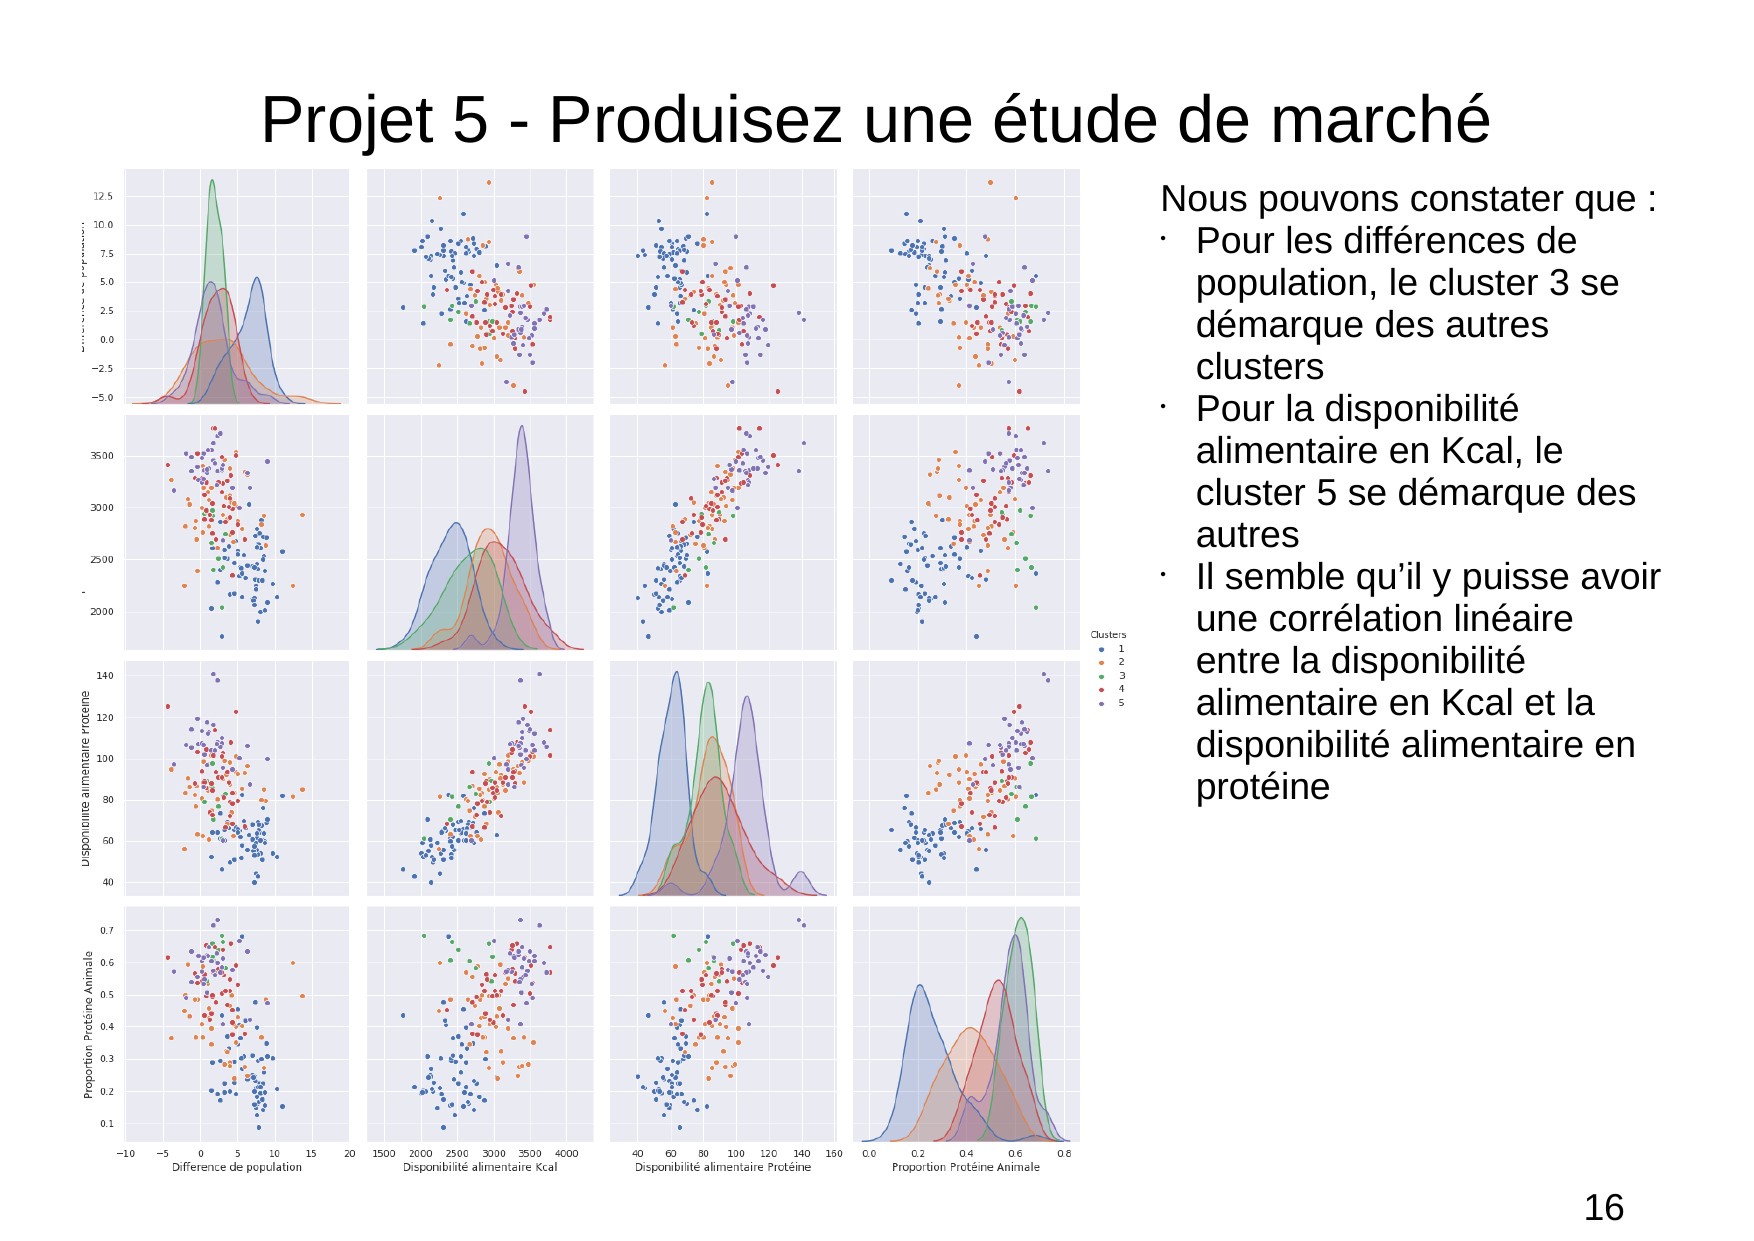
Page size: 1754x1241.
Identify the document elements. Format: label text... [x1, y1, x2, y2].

title Projet 5 - Produisez une étude de marché [140, 48, 1614, 190]
text_box Nous pouvons constater que : Pour les différences de population, le cluster 3 se démarque des autres clusters Pour la disponibilité alimentaire en Kcal, le cluster 5 se démarque des autres Il semble qu’il y puisse avoir une corrélation linéaire entre la disponibilité alimentaire en Kcal et la disponibilité alimentaire en protéine [1145, 170, 1678, 815]
text_box <numéro> [1568, 1178, 1754, 1241]
picture [82, 165, 1134, 1173]
